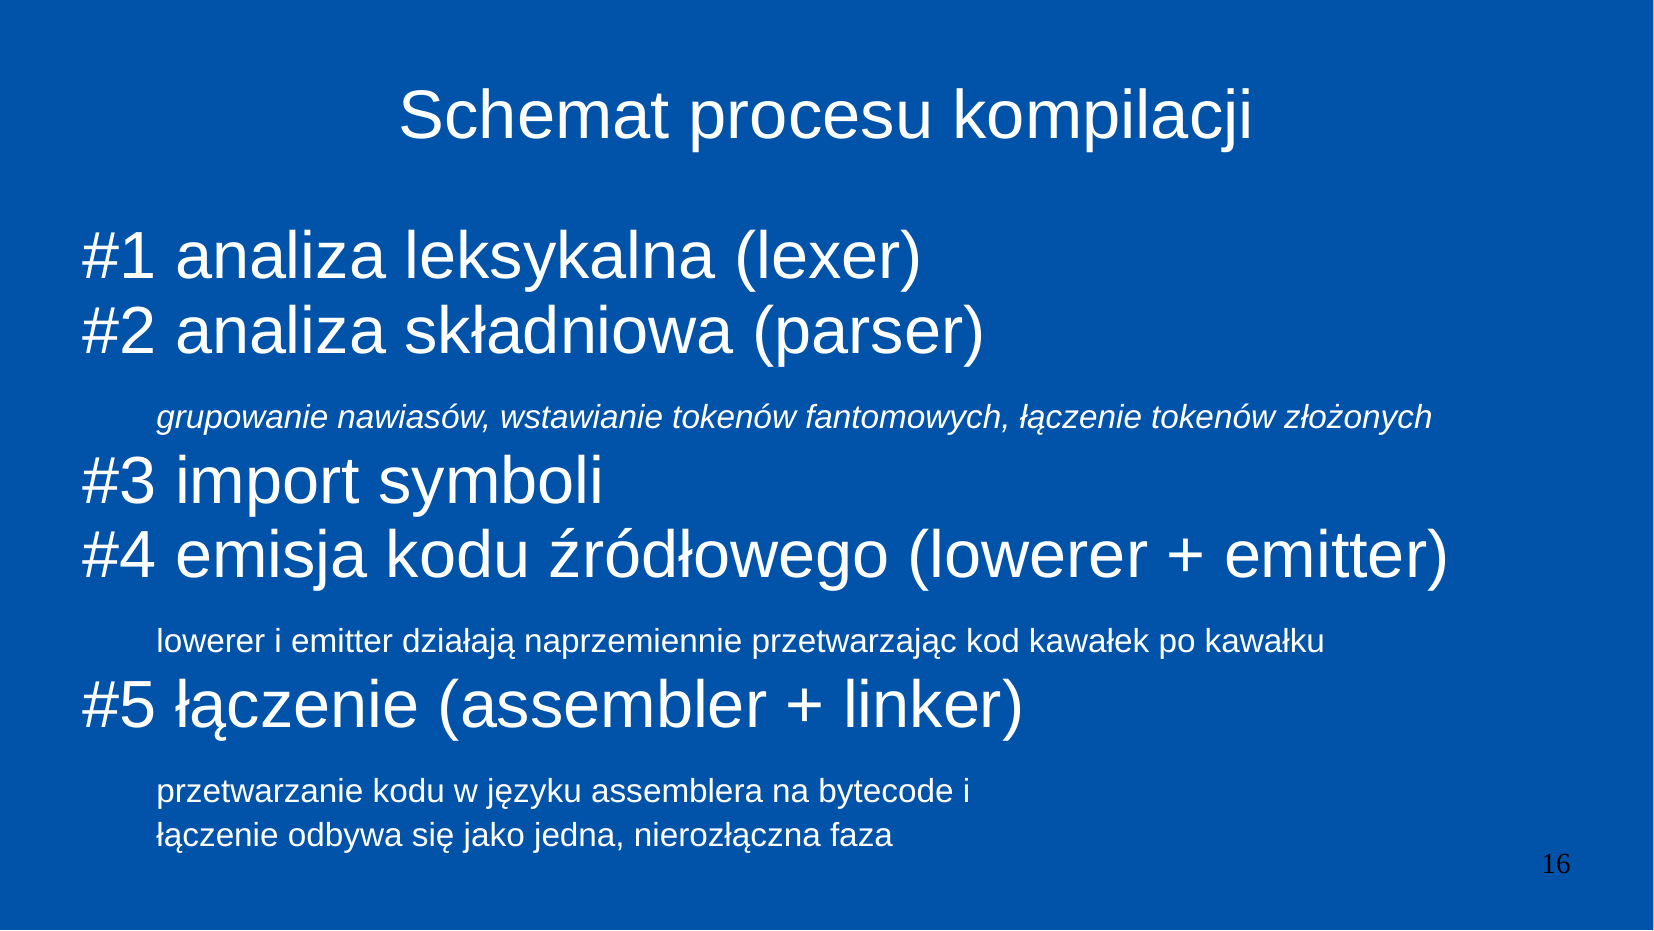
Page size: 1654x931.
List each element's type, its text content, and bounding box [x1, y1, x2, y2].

subtitle #1 analiza leksykalna (lexer) #2 analiza składniowa (parser) grupowanie nawiasów, wstawianie tokenów fantomowych, łączenie tokenów złożonych #3 import symboli #4 emisja kodu źródłowego (lowerer + emitter) lowerer i emitter działają naprzemiennie przetwarzając kod kawałek po kawałku #5 łączenie (assembler + linker) przetwarzanie kodu w języku assemblera na bytecode i łączenie odbywa się jako jedna, nierozłączna faza [82, 218, 1571, 854]
title Schemat procesu kompilacji [82, 37, 1571, 193]
